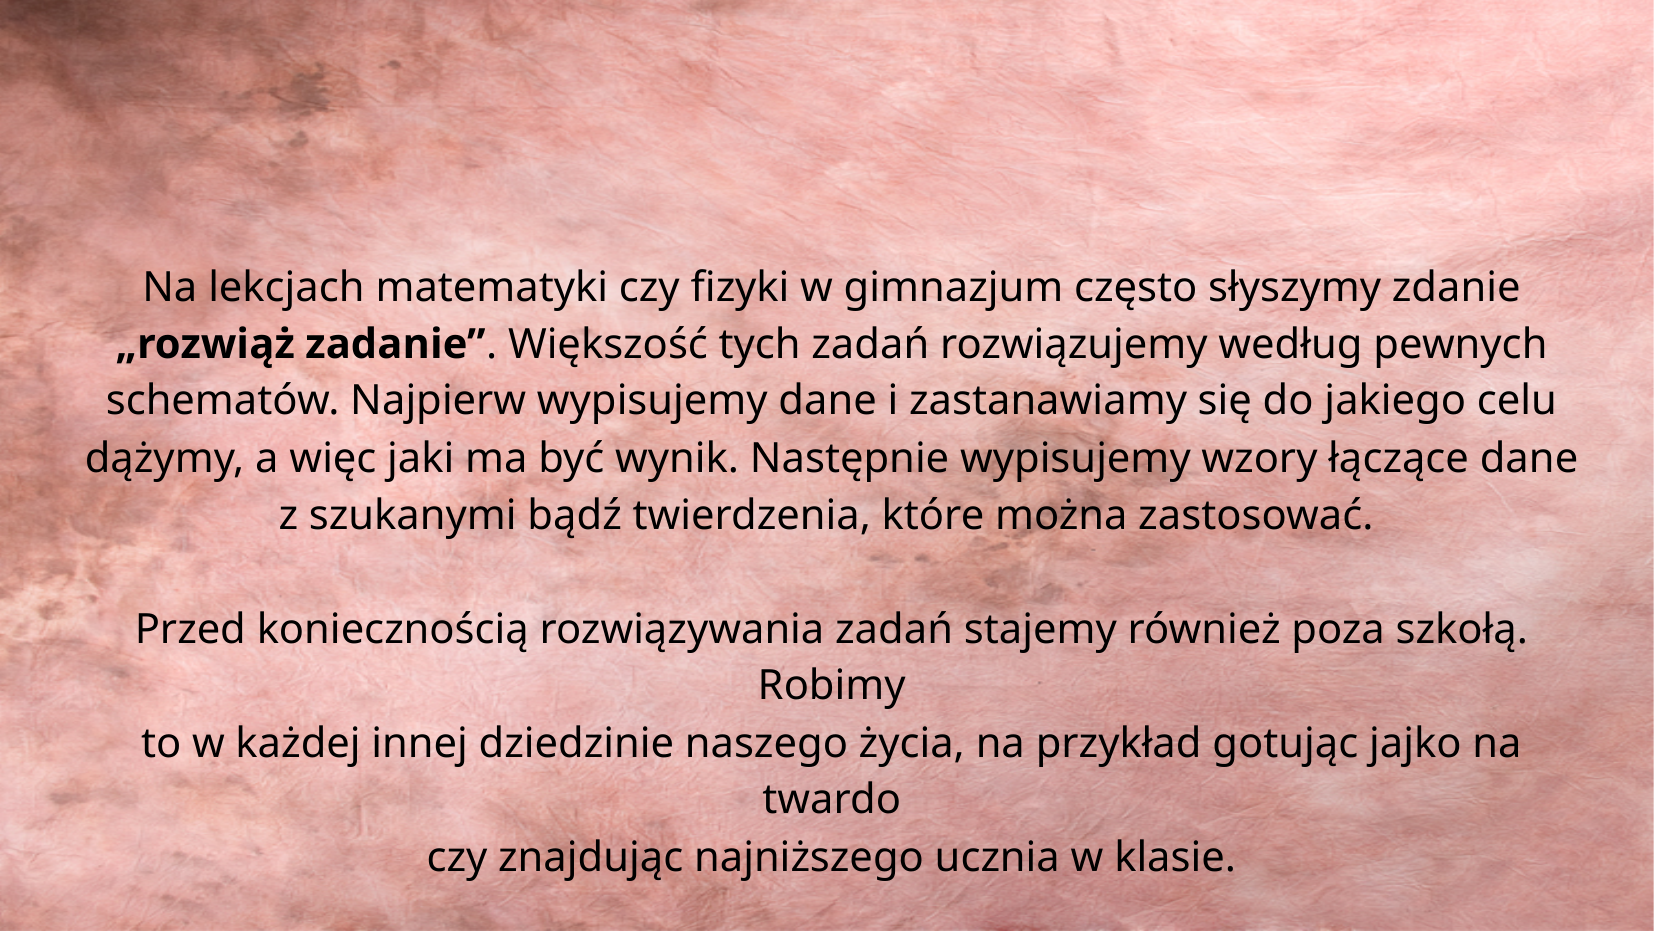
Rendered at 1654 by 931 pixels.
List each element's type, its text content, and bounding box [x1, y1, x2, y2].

picture [0, 0, 1654, 931]
text_box Na lekcjach matematyki czy fizyki w gimnazjum często słyszymy zdanie „rozwiąż zadanie”. Większość tych zadań rozwiązujemy według pewnych schematów. Najpierw wypisujemy dane i zastanawiamy się do jakiego celu dążymy, a więc jaki ma być wynik. Następnie wypisujemy wzory łączące dane z szukanymi bądź twierdzenia, które można zastosować. Przed koniecznością rozwiązywania zadań stajemy również poza szkołą. Robimy to w każdej innej dziedzinie naszego życia, na przykład gotując jajko na twardo czy znajdując najniższego ucznia w klasie. Również przy takim typie zadań musimy określić dane i warunki, które muszą one spełniać. Formułujemy także wynik, który pragniemy uzyskać. [60, 135, 1604, 854]
